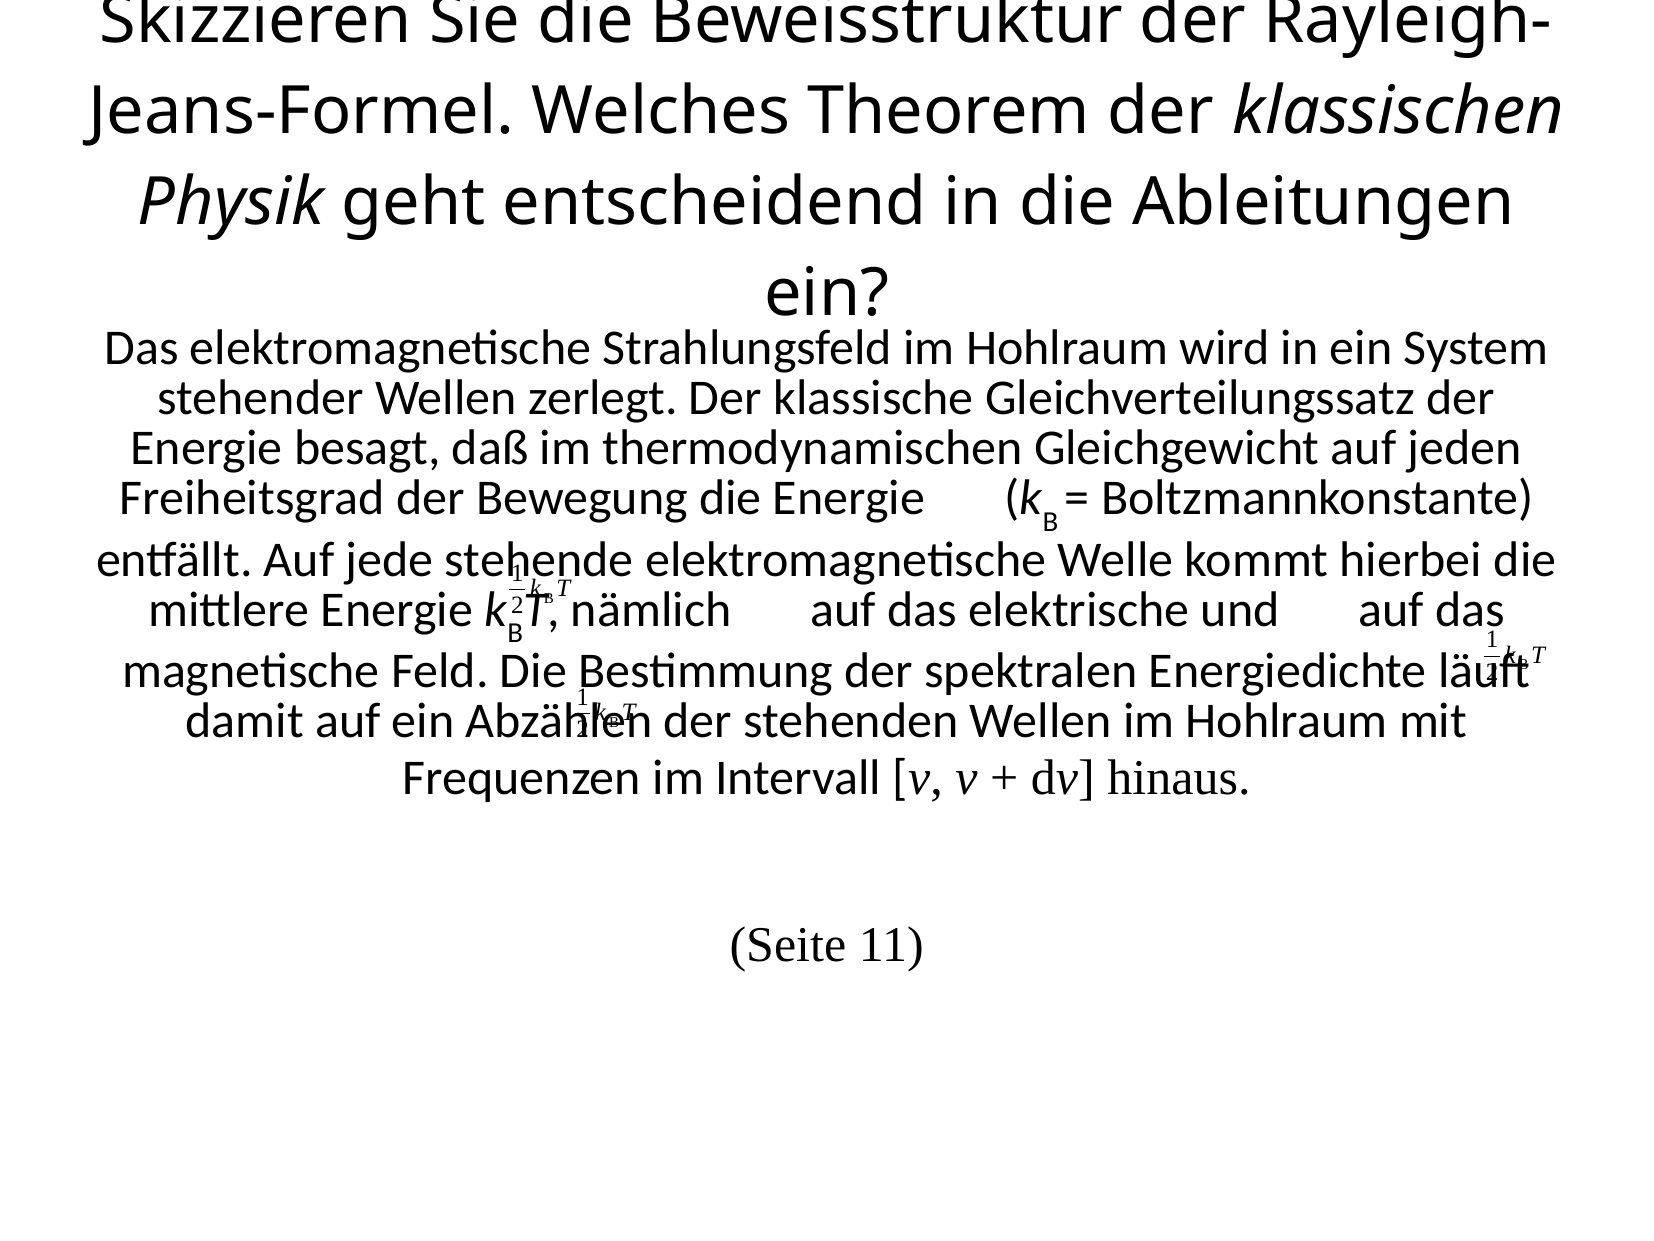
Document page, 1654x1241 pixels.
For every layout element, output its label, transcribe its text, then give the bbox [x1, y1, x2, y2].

subtitle Das elektromagnetische Strahlungsfeld im Hohlraum wird in ein System stehender Wellen zerlegt. Der klassische Gleichverteilungssatz der Energie besagt, daß im thermodynamischen Gleichgewicht auf jeden Freiheitsgrad der Bewegung die Energie (kB = Boltzmannkonstante) entfällt. Auf jede stehende elektromagnetische Welle kommt hierbei die mittlere Energie kBT, nämlich auf das elektrische und auf das magnetische Feld. Die Bestimmung der spektralen Energiedichte läuft damit auf ein Abzählen der stehenden Wellen im Hohlraum mit Frequenzen im Intervall [ν, ν + dν] hinaus. (Seite 11) [82, 287, 1571, 1020]
chart [566, 683, 644, 745]
chart [1476, 625, 1554, 687]
title Skizzieren Sie die Beweisstruktur der Rayleigh-Jeans-Formel. Welches Theorem der klassischen Physik geht entscheidend in die Ableitungen ein? [82, 19, 1571, 287]
chart [501, 559, 579, 621]
